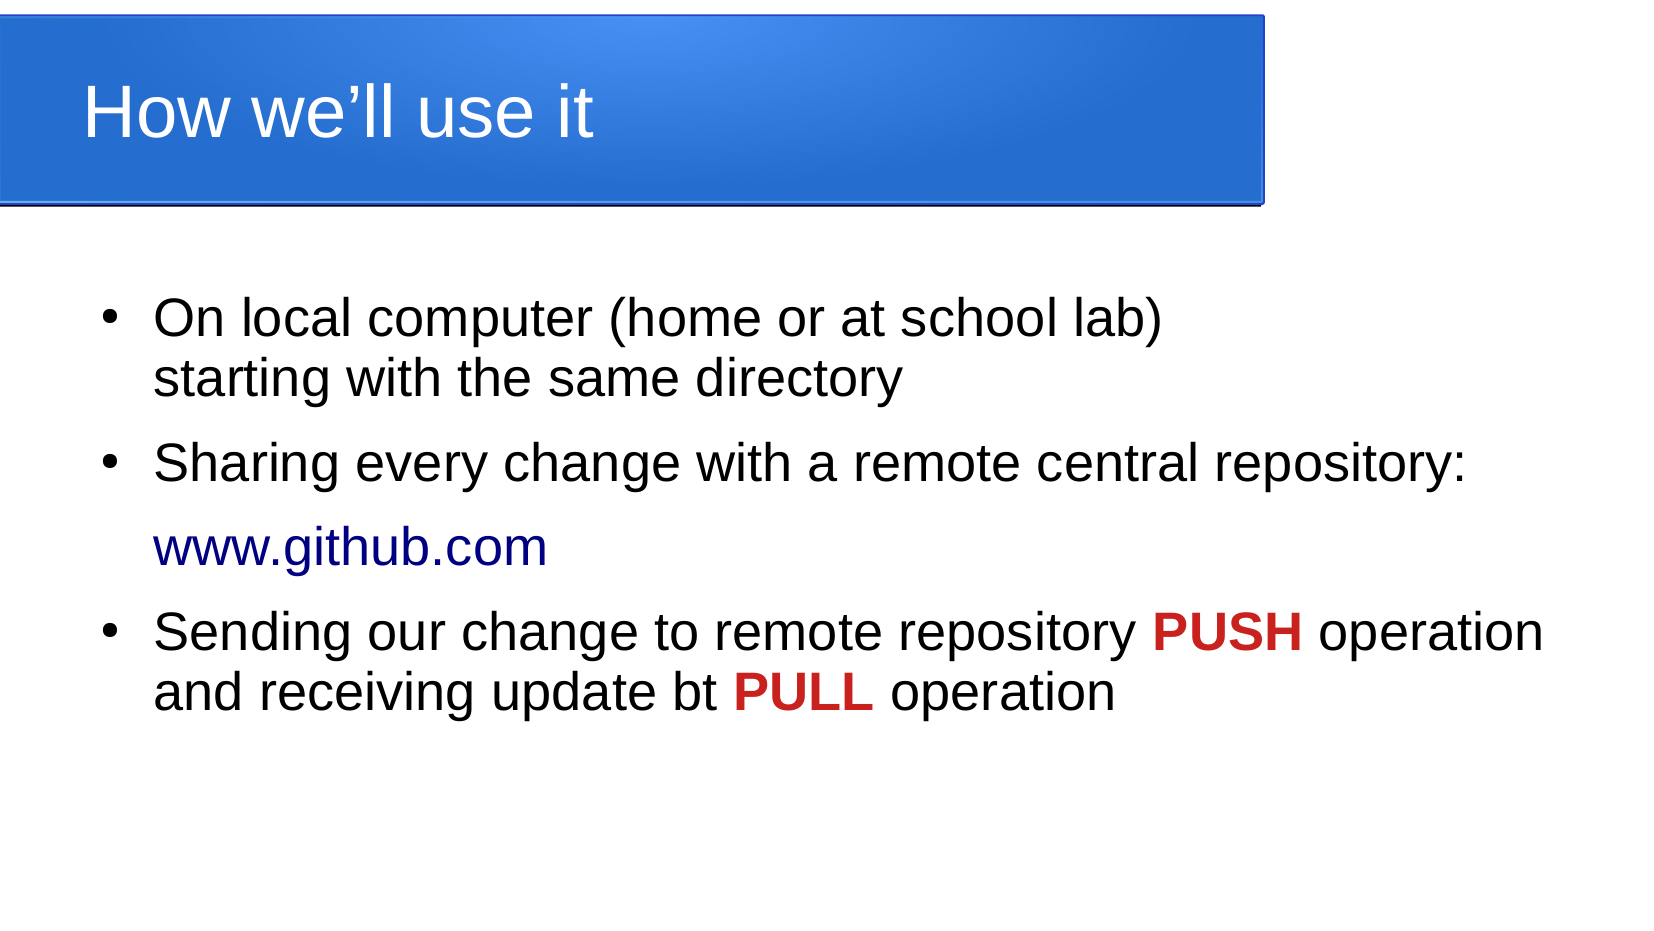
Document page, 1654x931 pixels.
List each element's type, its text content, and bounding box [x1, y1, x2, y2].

title How we’ll use it [82, 35, 1235, 189]
list On local computer (home or at school lab) starting with the same directory Sharing every change with a remote central repository: www.github.com Sending our change to remote repository PUSH operation and receiving update bt PULL operation [82, 287, 1571, 827]
